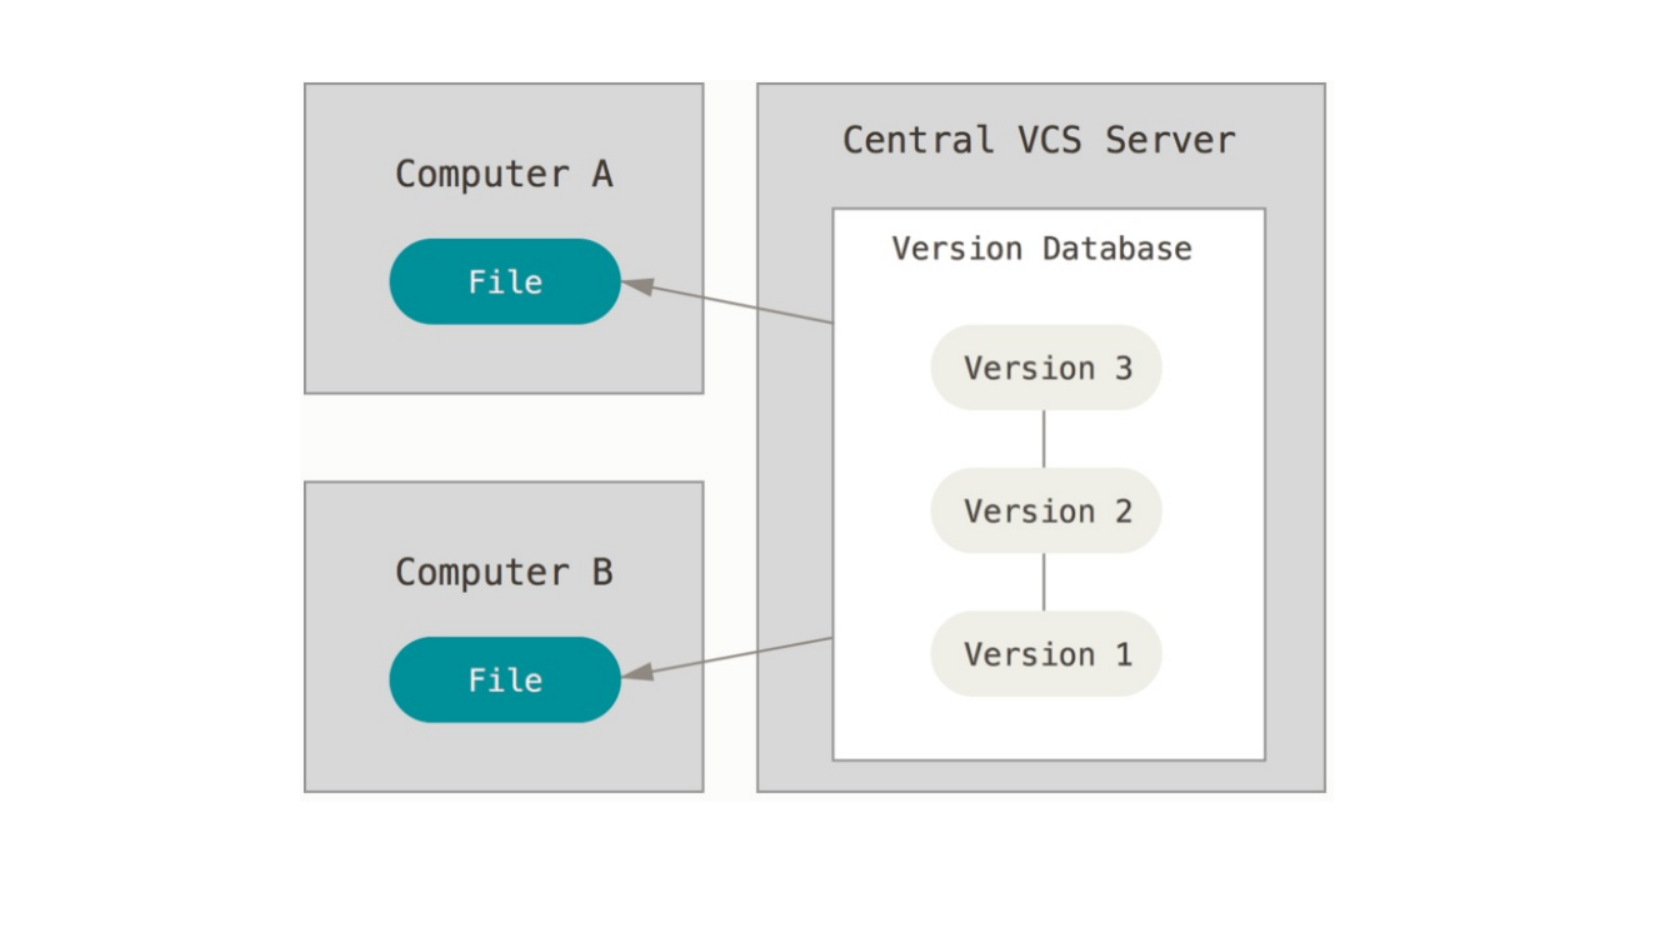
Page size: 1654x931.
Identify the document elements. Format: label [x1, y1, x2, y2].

picture [300, 80, 1334, 802]
